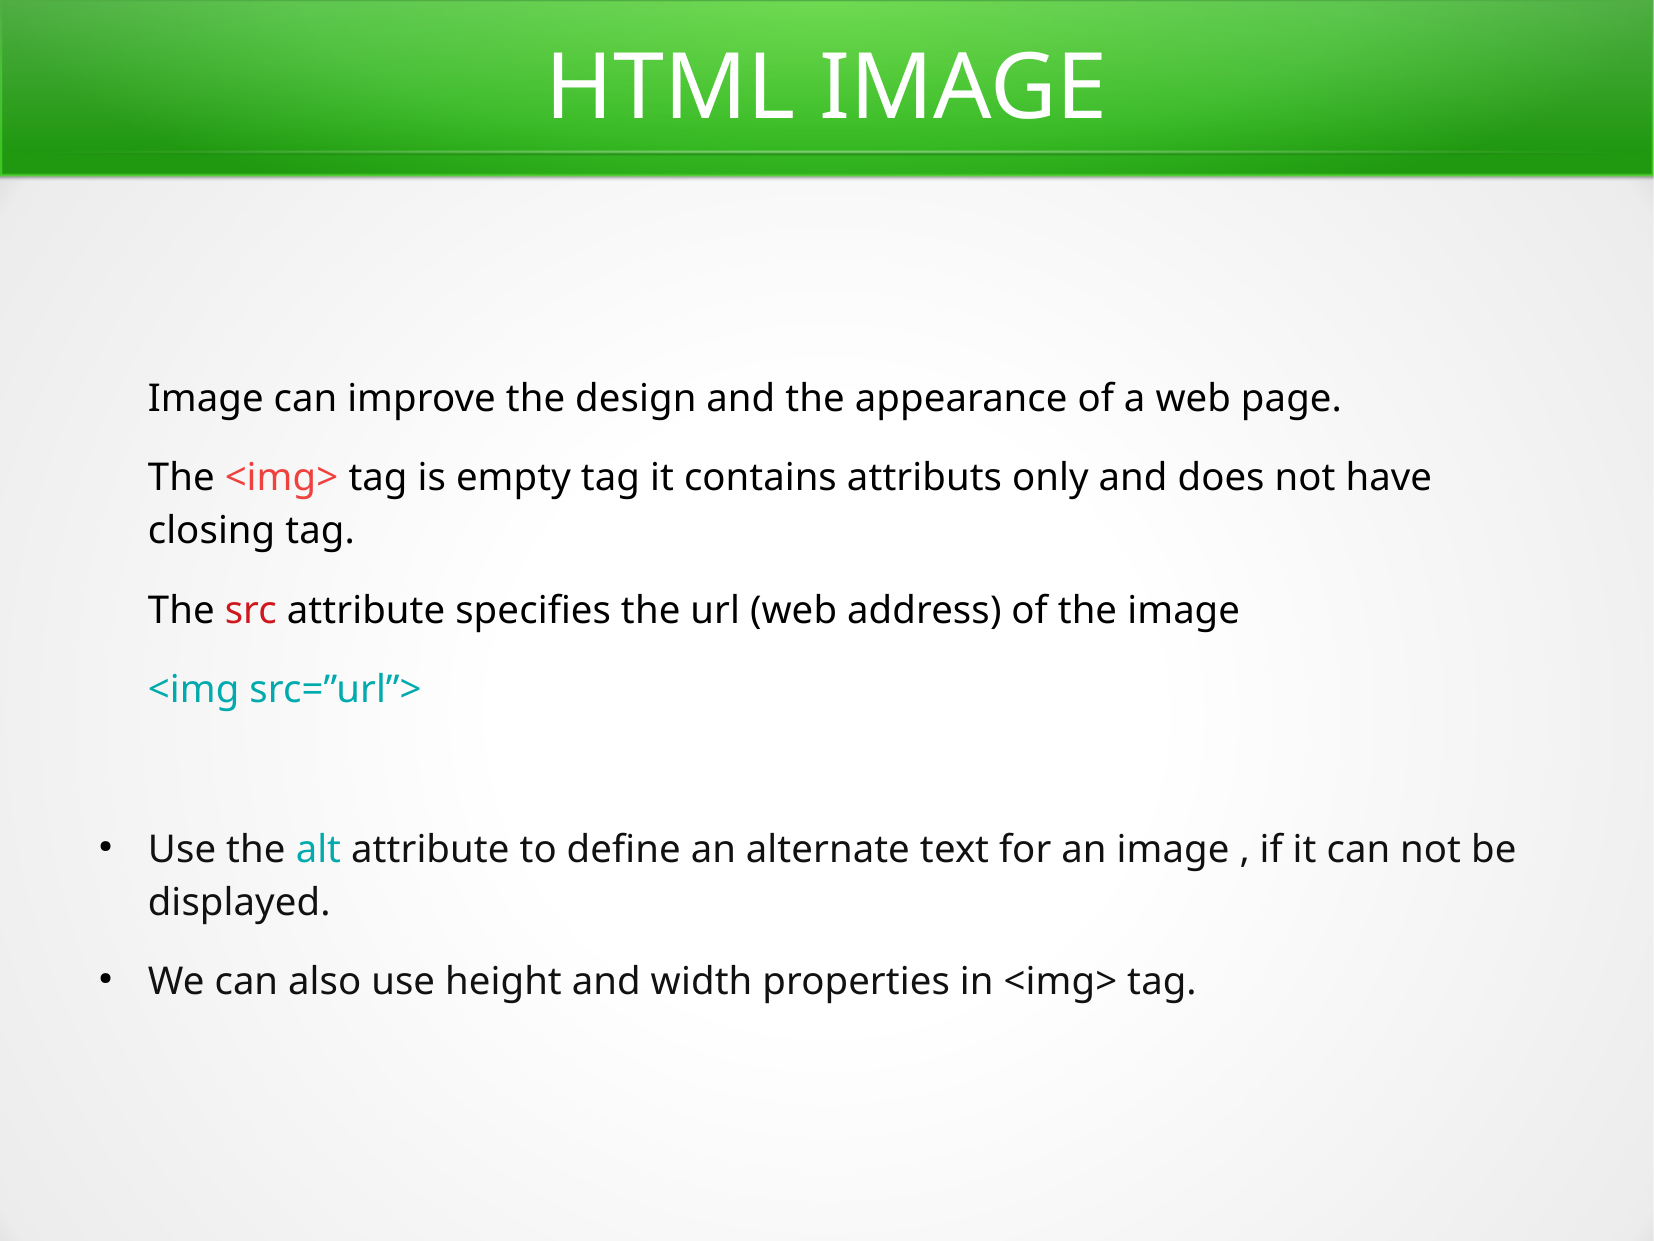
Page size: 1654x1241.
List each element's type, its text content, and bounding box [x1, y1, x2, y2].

list Image can improve the design and the appearance of a web page. The <img> tag is empty tag it contains attributs only and does not have closing tag. The src attribute specifies the url (web address) of the image <img src=”url”> Use the alt attribute to define an alternate text for an image , if it can not be displayed. We can also use height and width properties in <img> tag. [82, 290, 1571, 1010]
picture [0, 0, 1654, 1241]
title HTML IMAGE [82, 11, 1571, 154]
